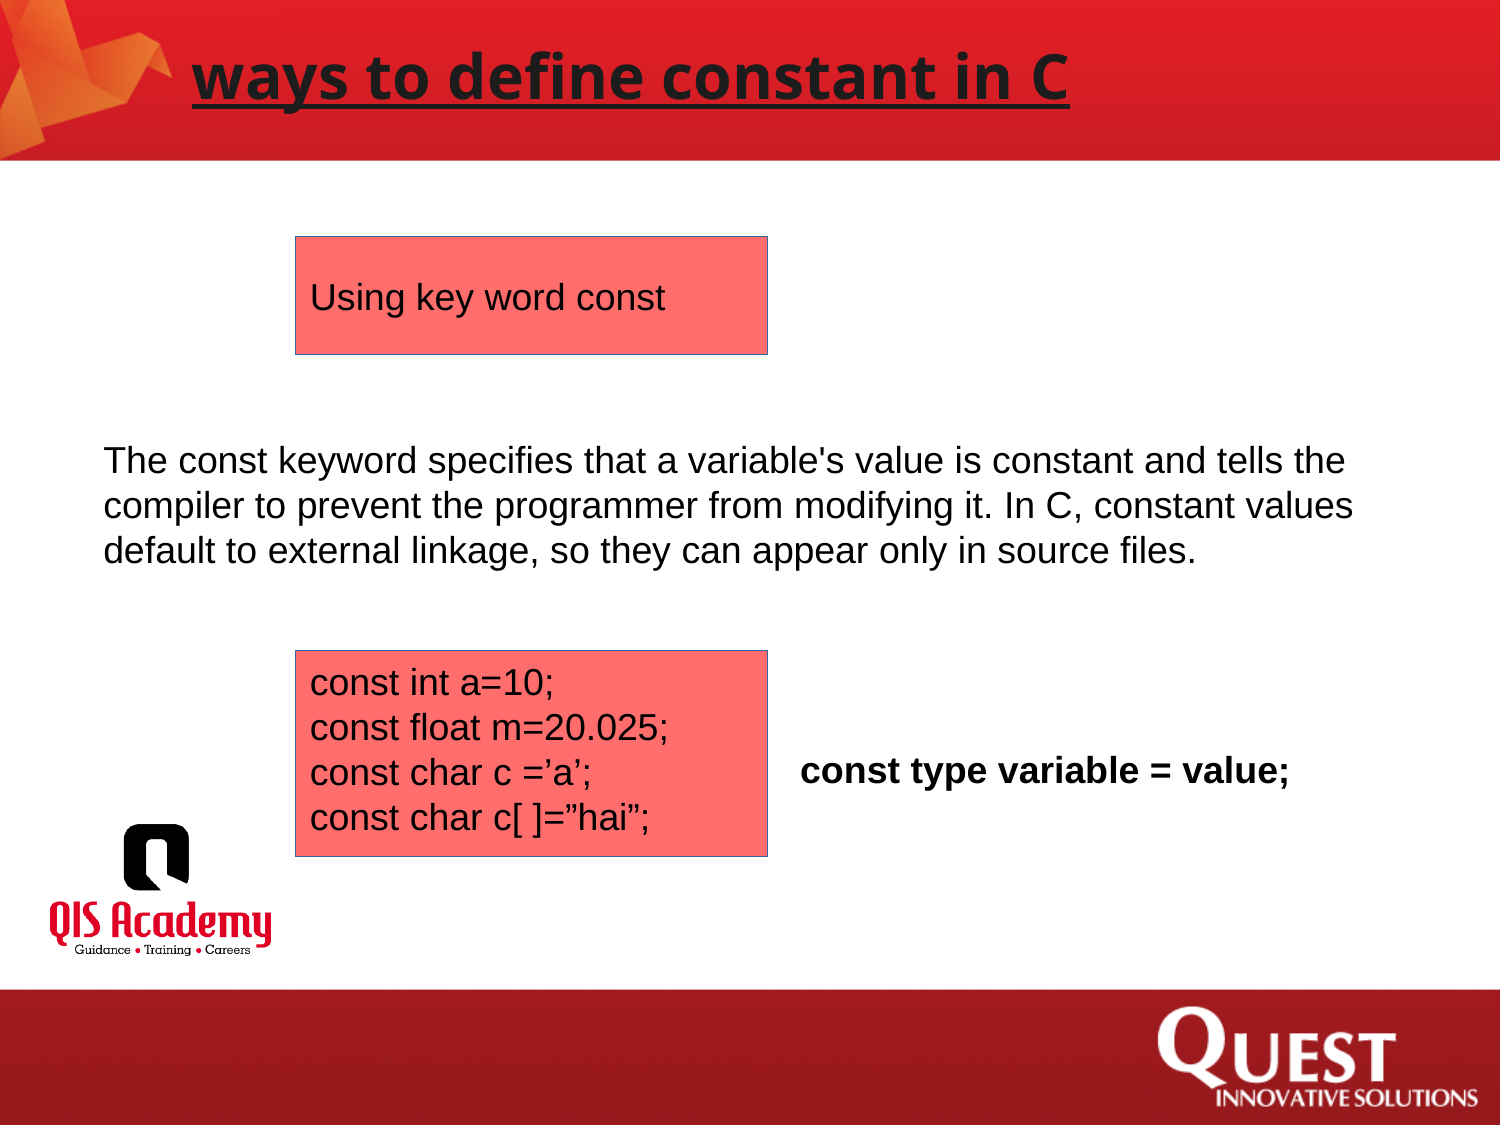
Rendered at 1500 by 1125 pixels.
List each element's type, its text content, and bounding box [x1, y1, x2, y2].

text_box The const keyword specifies that a variable's value is constant and tells the compiler to prevent the programmer from modifying it. In C, constant values default to external linkage, so they can appear only in source files. [88, 428, 1448, 579]
title ways to define constant in C [177, 29, 1418, 195]
text_box const type variable = value; [785, 738, 1329, 799]
text_box const int a=10; const float m=20.025; const char c =’a’; const char c[ ]=”hai”; [295, 650, 768, 857]
text_box Using key word const [295, 236, 768, 355]
